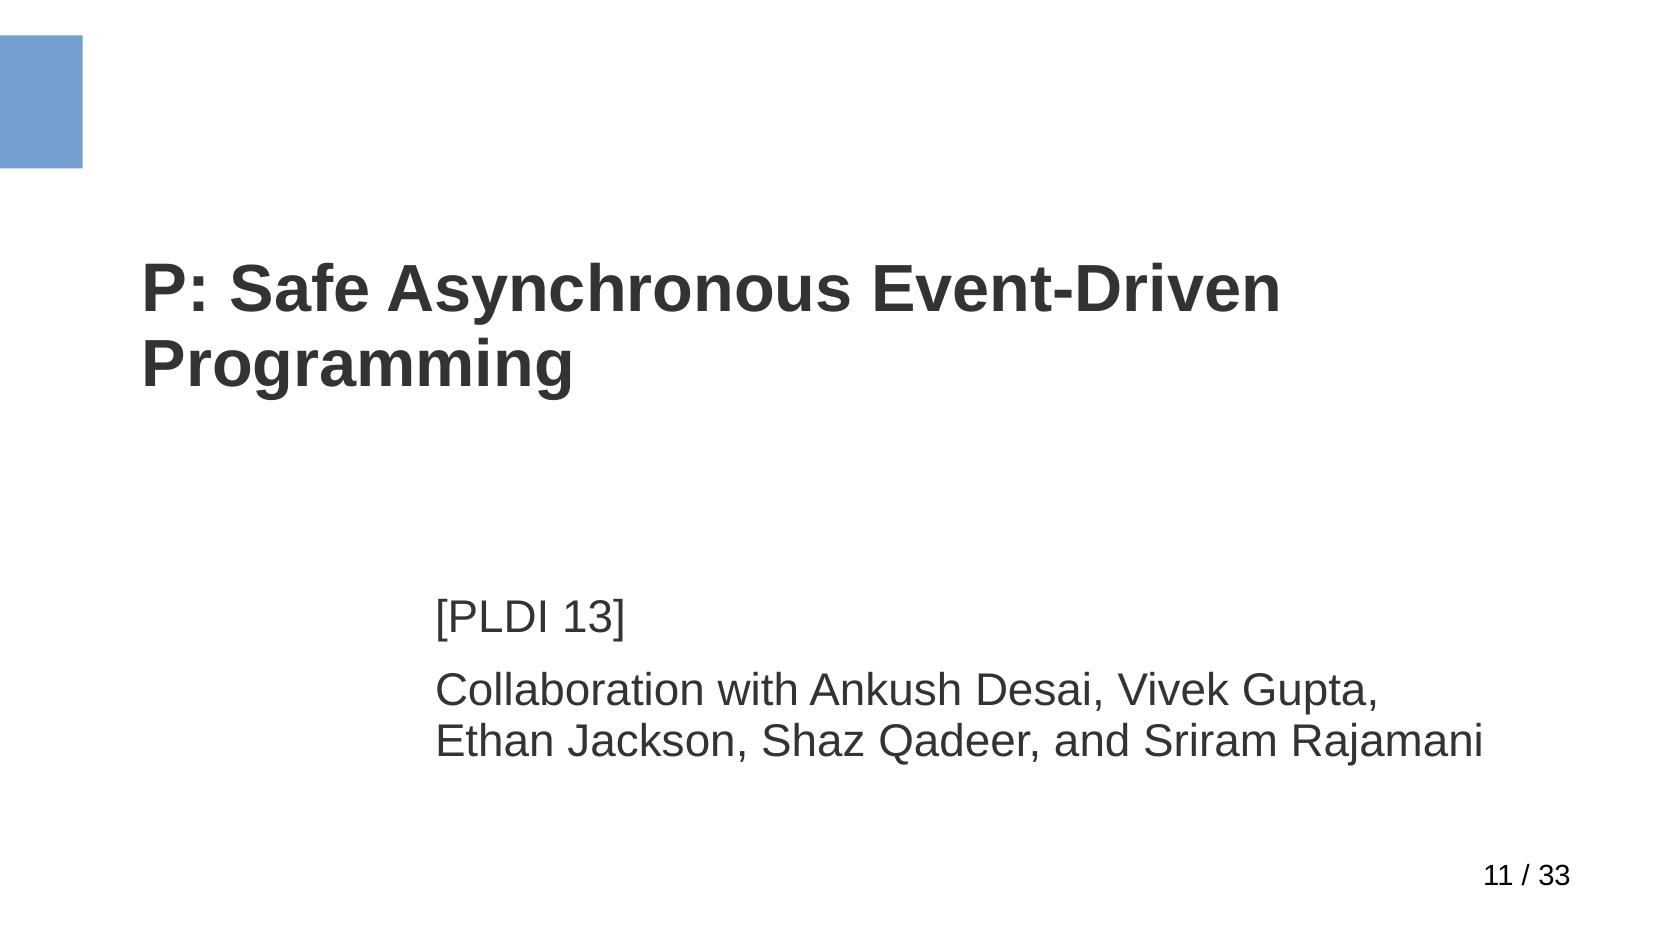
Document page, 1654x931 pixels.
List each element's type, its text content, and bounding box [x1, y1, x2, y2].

title P: Safe Asynchronous Event-Driven Programming [141, 100, 1630, 550]
list [PLDI 13] Collaboration with Ankush Desai, Vivek Gupta, Ethan Jackson, Shaz Qadeer, and Sriram Rajamani [435, 590, 1489, 804]
